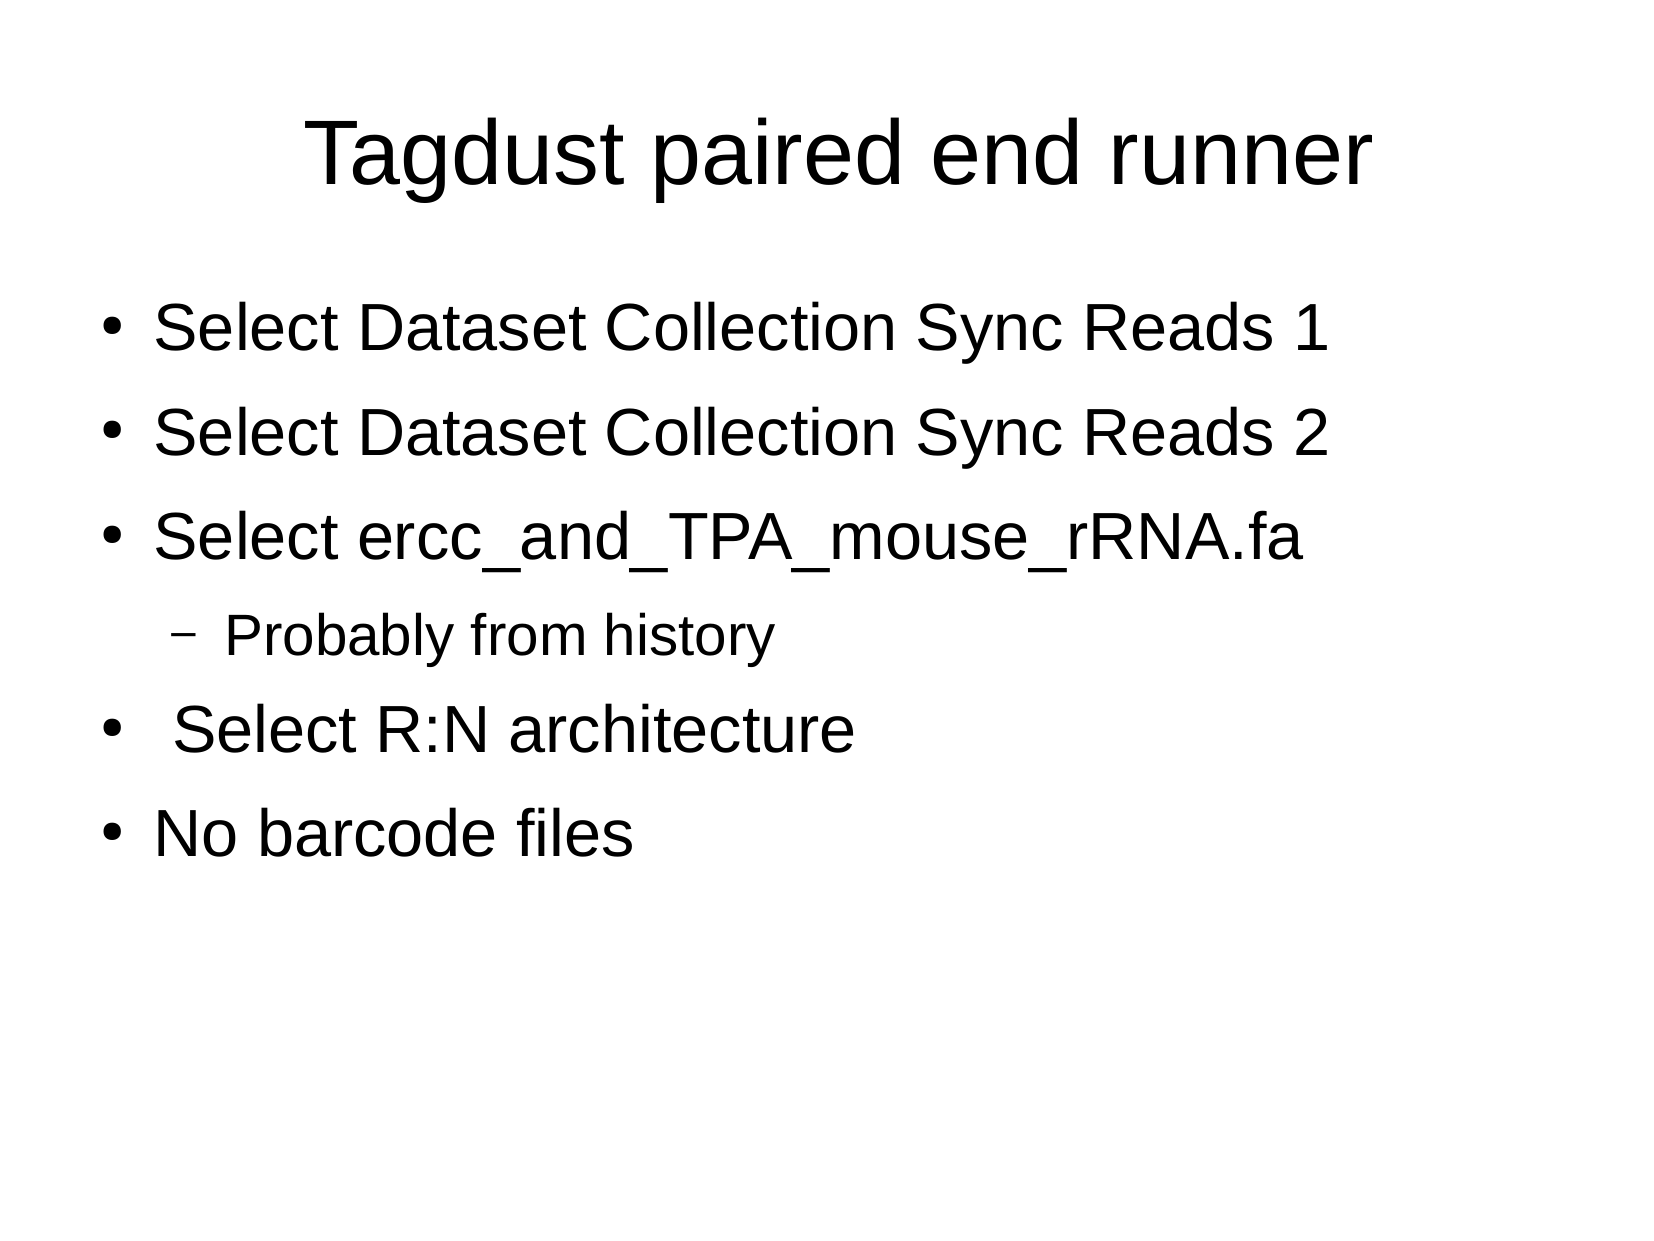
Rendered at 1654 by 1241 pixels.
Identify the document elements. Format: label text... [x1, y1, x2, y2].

title Tagdust paired end runner [82, 49, 1571, 257]
list Select Dataset Collection Sync Reads 1 Select Dataset Collection Sync Reads 2 Select ercc_and_TPA_mouse_rRNA.fa Probably from history Select R:N architecture No barcode files [82, 290, 1571, 1010]
